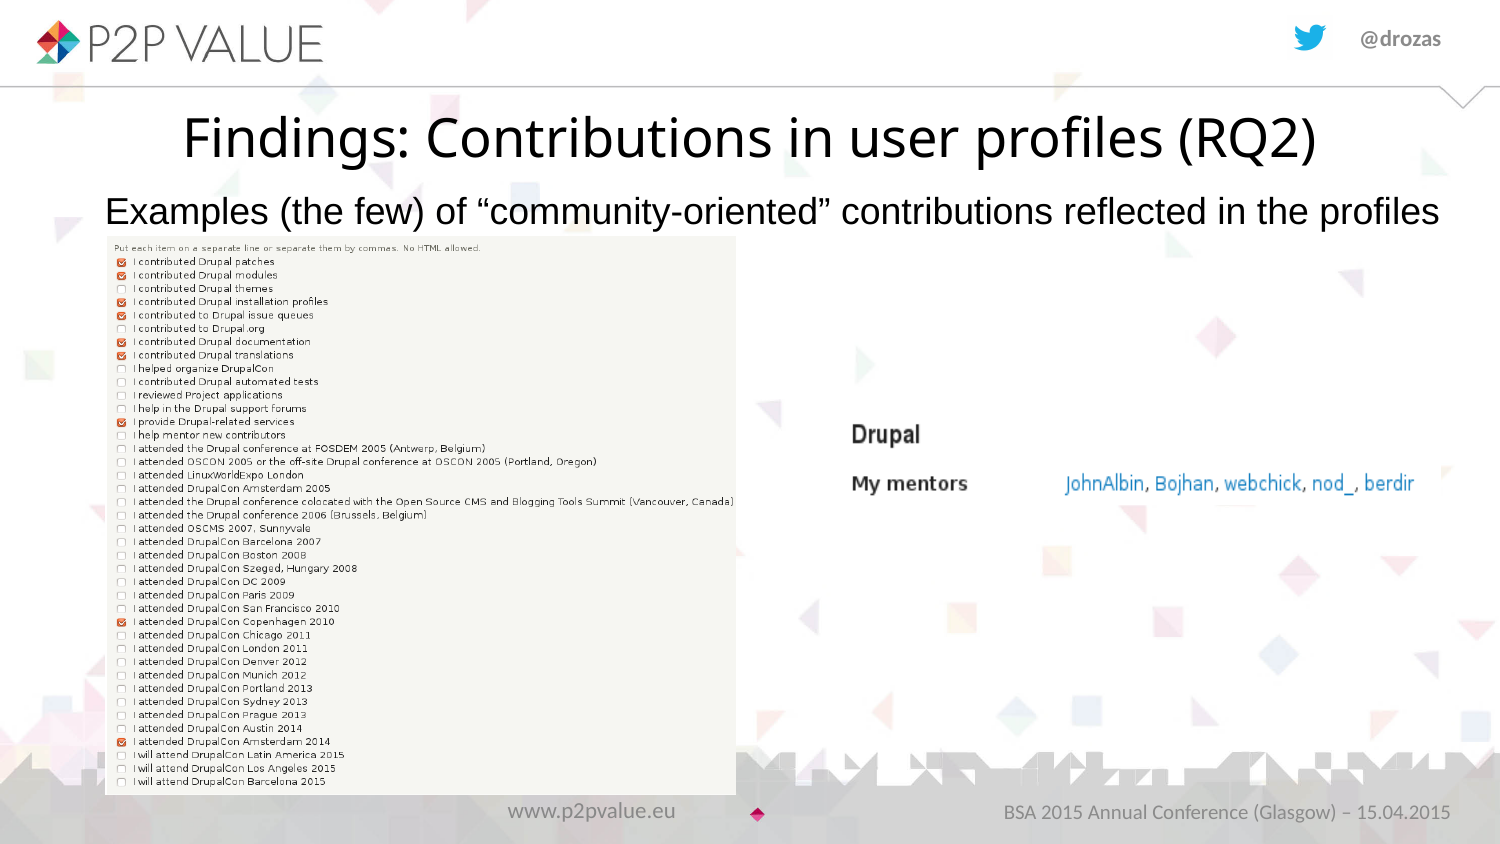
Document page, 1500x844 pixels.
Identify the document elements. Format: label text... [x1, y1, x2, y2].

picture [0, 181, 1500, 844]
title Findings: Contributions in user profiles (RQ2) [0, 92, 1500, 181]
text_box www.p2pvalue.eu [501, 796, 720, 829]
text_box @drozas [1333, 15, 1455, 60]
text_box Examples (the few) of “community-oriented” contributions reflected in the profiles [90, 183, 1500, 241]
picture [0, 0, 1500, 92]
text_box BSA 2015 Annual Conference (Glasgow) – 15.04.2015 [777, 788, 1470, 834]
